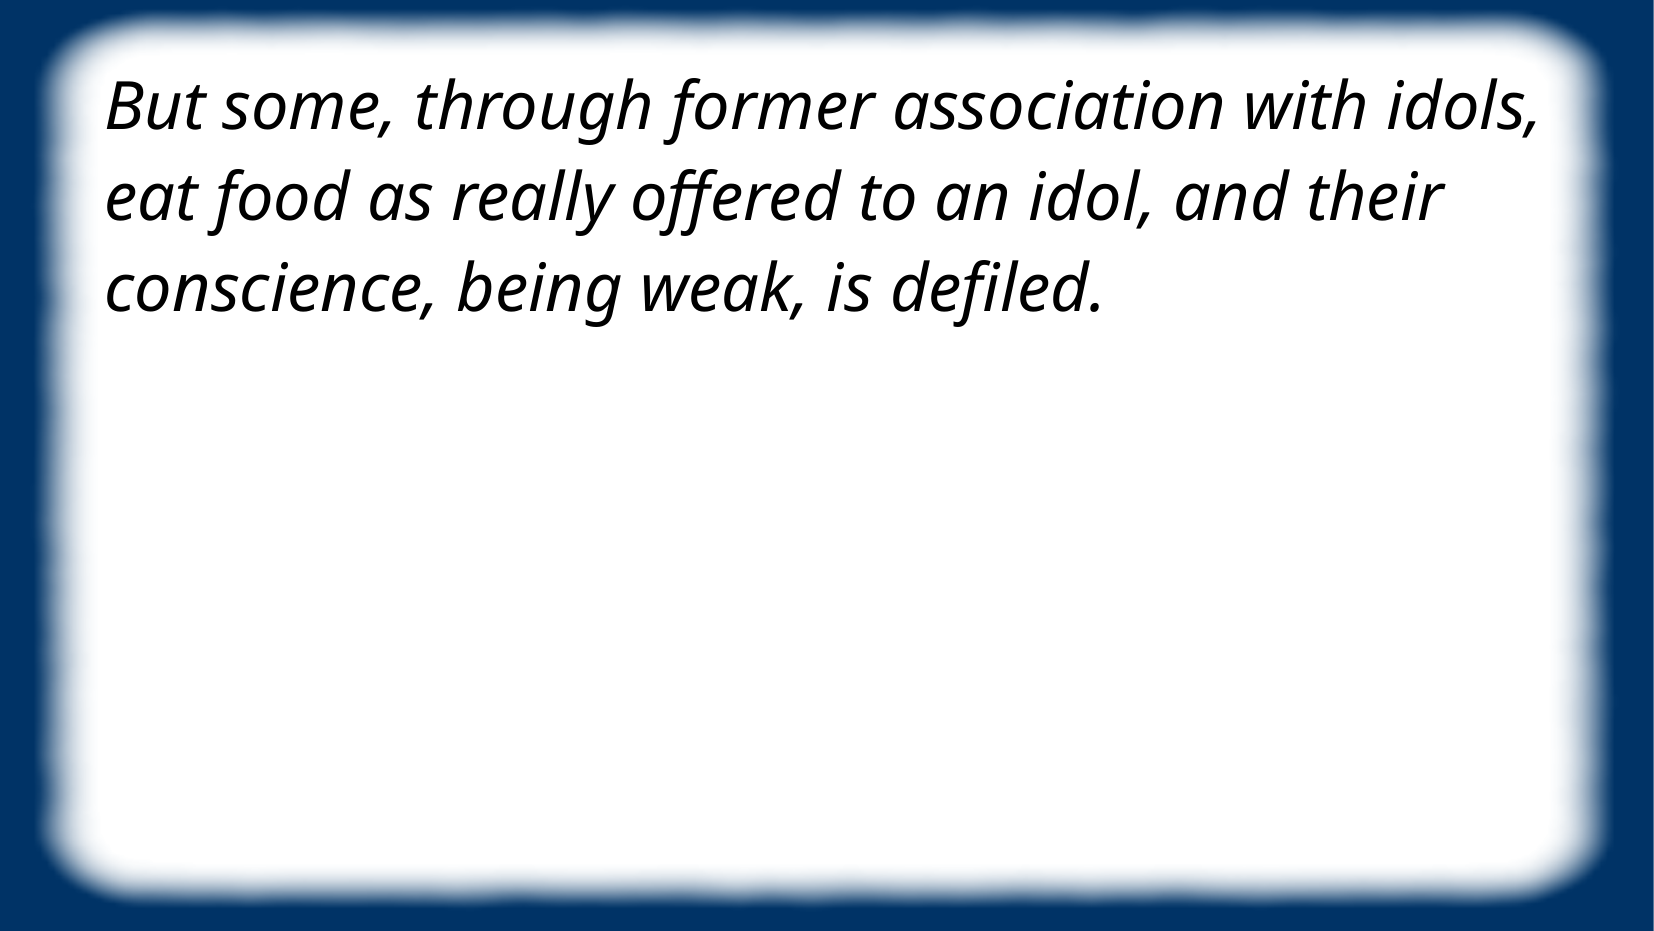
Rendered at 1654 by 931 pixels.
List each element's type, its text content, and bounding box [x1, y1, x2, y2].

text_box But some, through former association with idols, eat food as really offered to an idol, and their conscience, being weak, is defiled. [90, 51, 1576, 361]
picture [0, 0, 1654, 931]
